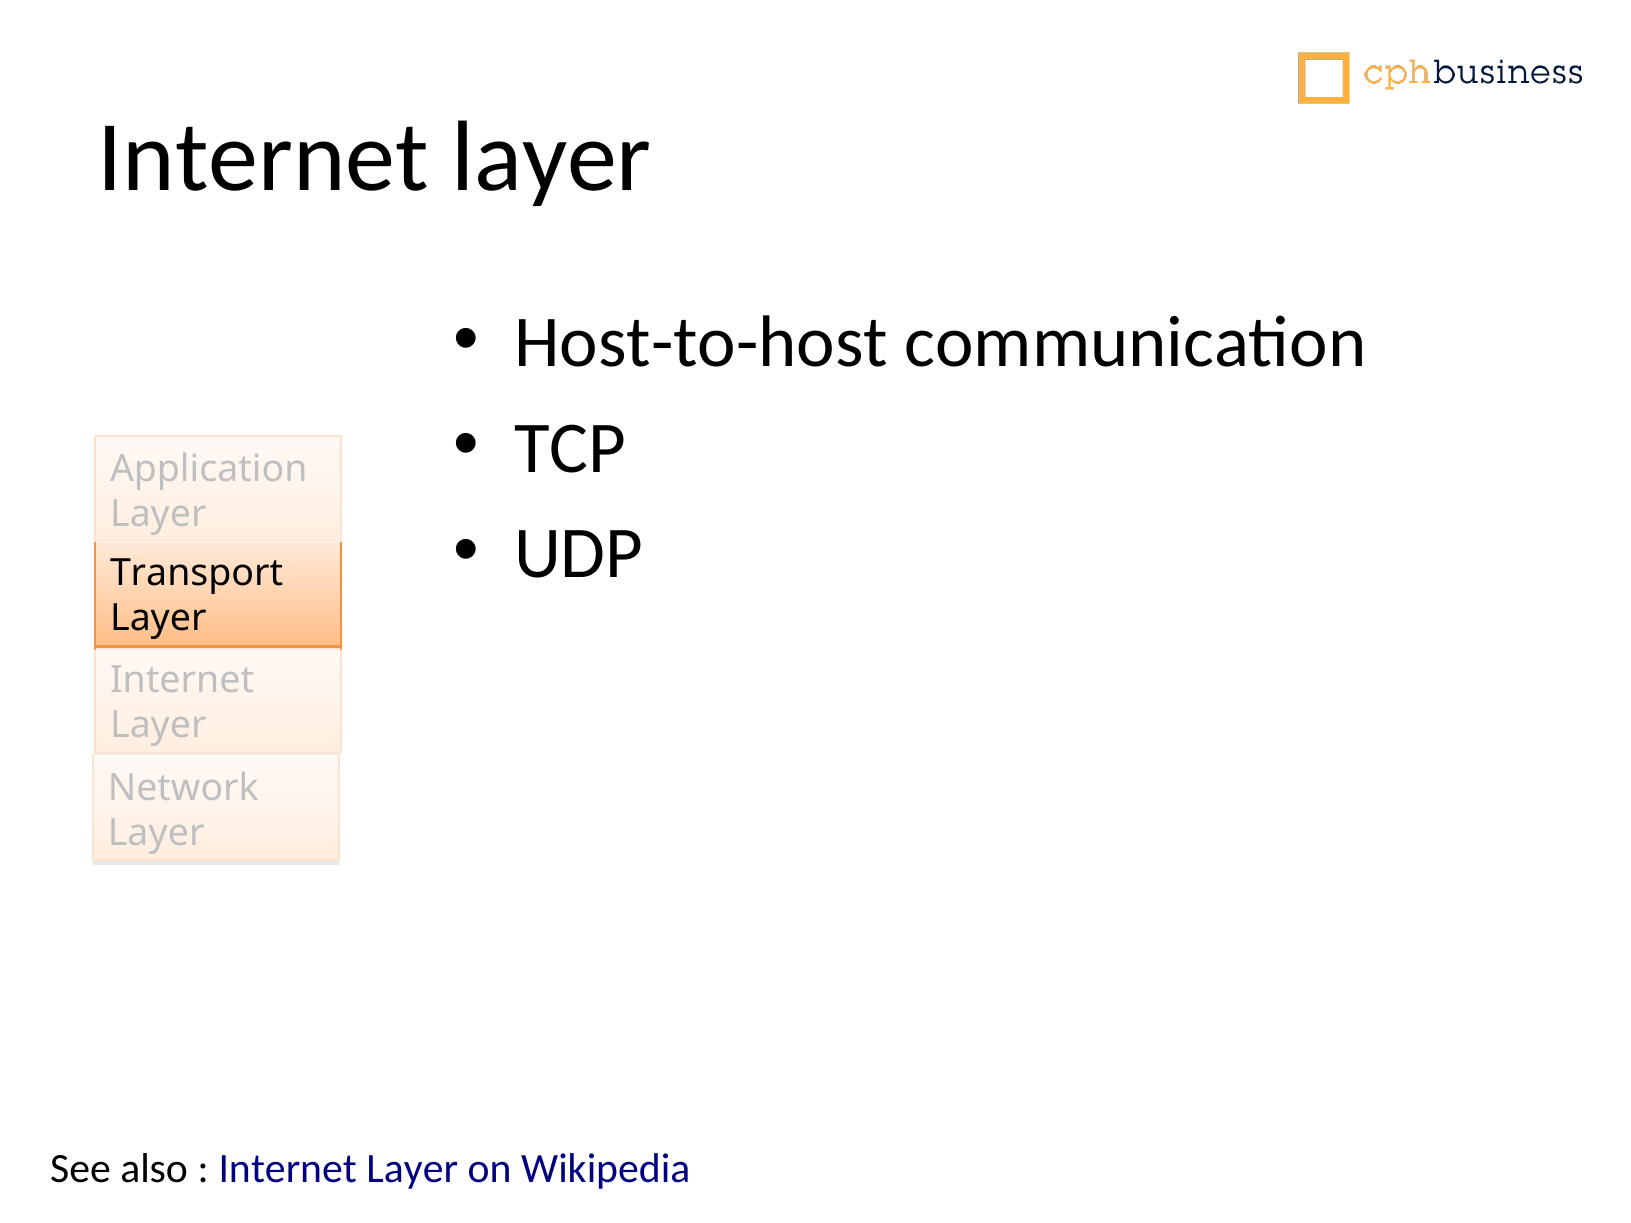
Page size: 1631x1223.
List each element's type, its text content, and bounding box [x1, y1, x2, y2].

title Internet layer [81, 48, 1549, 253]
text_box [600, 293, 631, 369]
text_box Transport Layer [95, 543, 342, 646]
text_box See also : Internet Layer on Wikipedia [35, 1133, 1536, 1199]
text_box [75, 334, 365, 874]
list Host-to-host communication TCP UDP [437, 285, 1607, 1092]
picture [1247, 1, 1631, 155]
